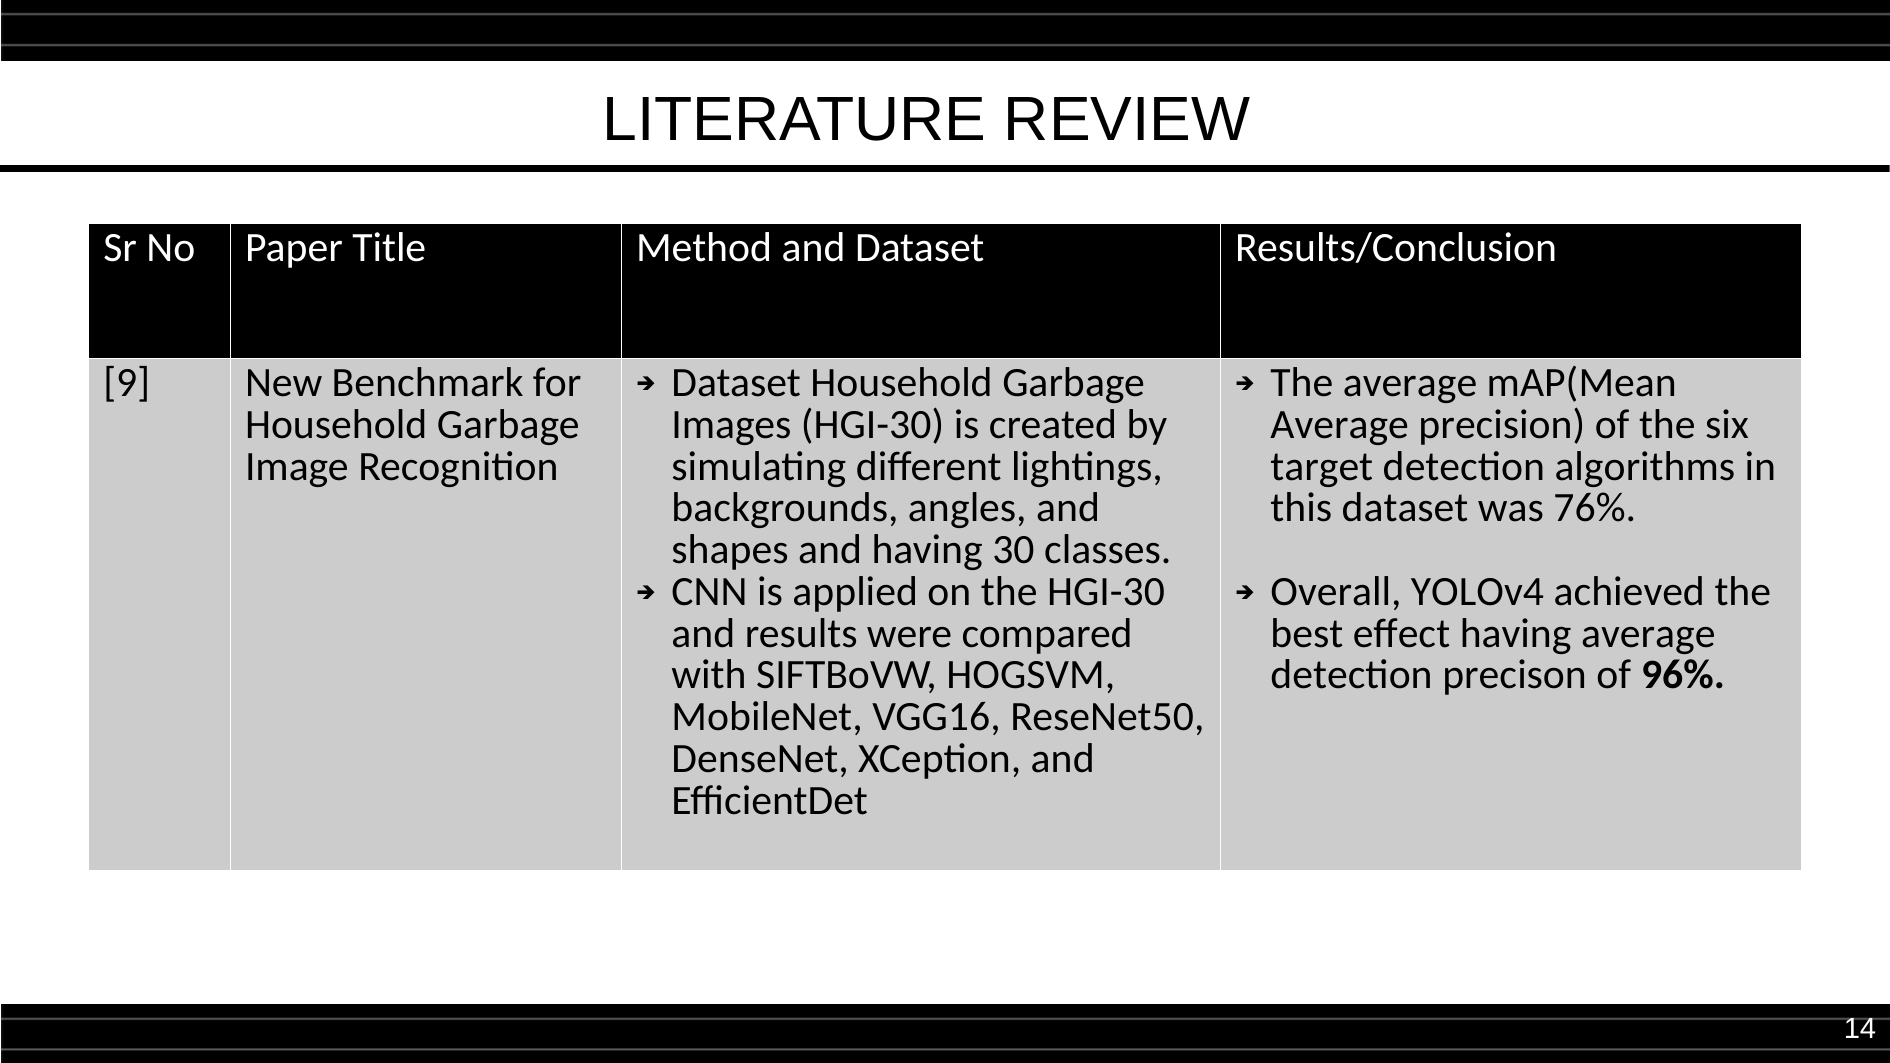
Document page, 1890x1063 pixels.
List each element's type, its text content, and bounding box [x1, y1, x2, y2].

table_cell Dataset Household Garbage Images (HGI-30) is created by simulating different lightings, backgrounds, angles, and shapes and having 30 classes. CNN is applied on the HGI-30 and results were compared with SIFTBoVW, HOGSVM, MobileNet, VGG16, ReseNet50, DenseNet, XCeption, and EfficientDet [622, 359, 1220, 870]
table_header Results/Conclusion [1221, 224, 1801, 358]
table_cell New Benchmark for Household Garbage Image Recognition [231, 359, 621, 870]
picture [1, 1004, 1890, 1063]
picture [1, 0, 1890, 61]
table_cell The average mAP(Mean Average precision) of the six target detection algorithms in this dataset was 76%. Overall, YOLOv4 achieved the best effect having average detection precison of 96%. [1221, 359, 1801, 870]
table_cell [9] [89, 359, 230, 870]
table_header Method and Dataset [622, 224, 1220, 358]
table_header Sr No [89, 224, 230, 358]
table_header Paper Title [231, 224, 621, 358]
title LITERATURE REVIEW [76, 79, 1778, 159]
